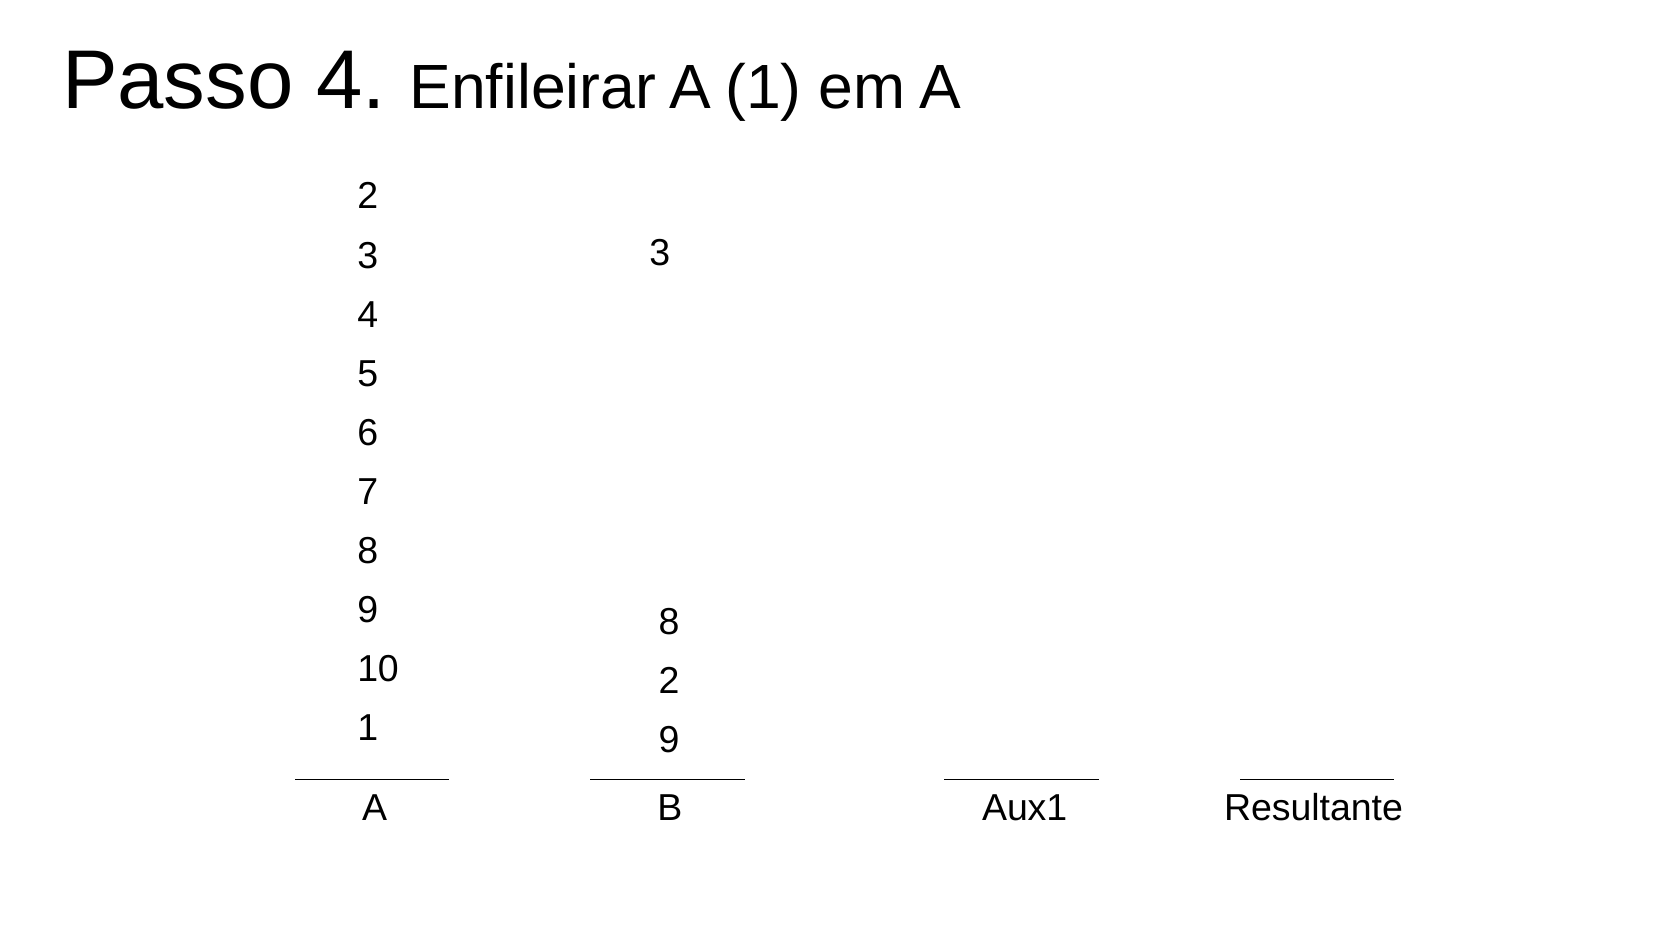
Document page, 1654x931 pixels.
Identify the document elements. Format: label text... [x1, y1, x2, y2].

text_box 7 [342, 462, 393, 520]
text_box Passo 4. Enfileirar A (1) em A [47, 25, 1607, 274]
text_box 1 [342, 699, 426, 756]
text_box 6 [342, 403, 393, 461]
text_box 4 [342, 285, 393, 343]
text_box 10 [342, 640, 426, 697]
text_box 2 [643, 651, 695, 709]
text_box 9 [643, 710, 695, 768]
text_box 5 [342, 344, 393, 402]
text_box B [642, 780, 698, 837]
text_box 8 [342, 521, 393, 579]
text_box 2 [342, 167, 393, 225]
text_box 9 [342, 580, 393, 638]
text_box 3 [634, 224, 686, 282]
text_box Aux1 [967, 780, 1083, 837]
text_box 8 [643, 592, 695, 650]
text_box A [347, 779, 508, 837]
text_box Resultante [1209, 779, 1418, 837]
text_box 3 [342, 226, 393, 284]
